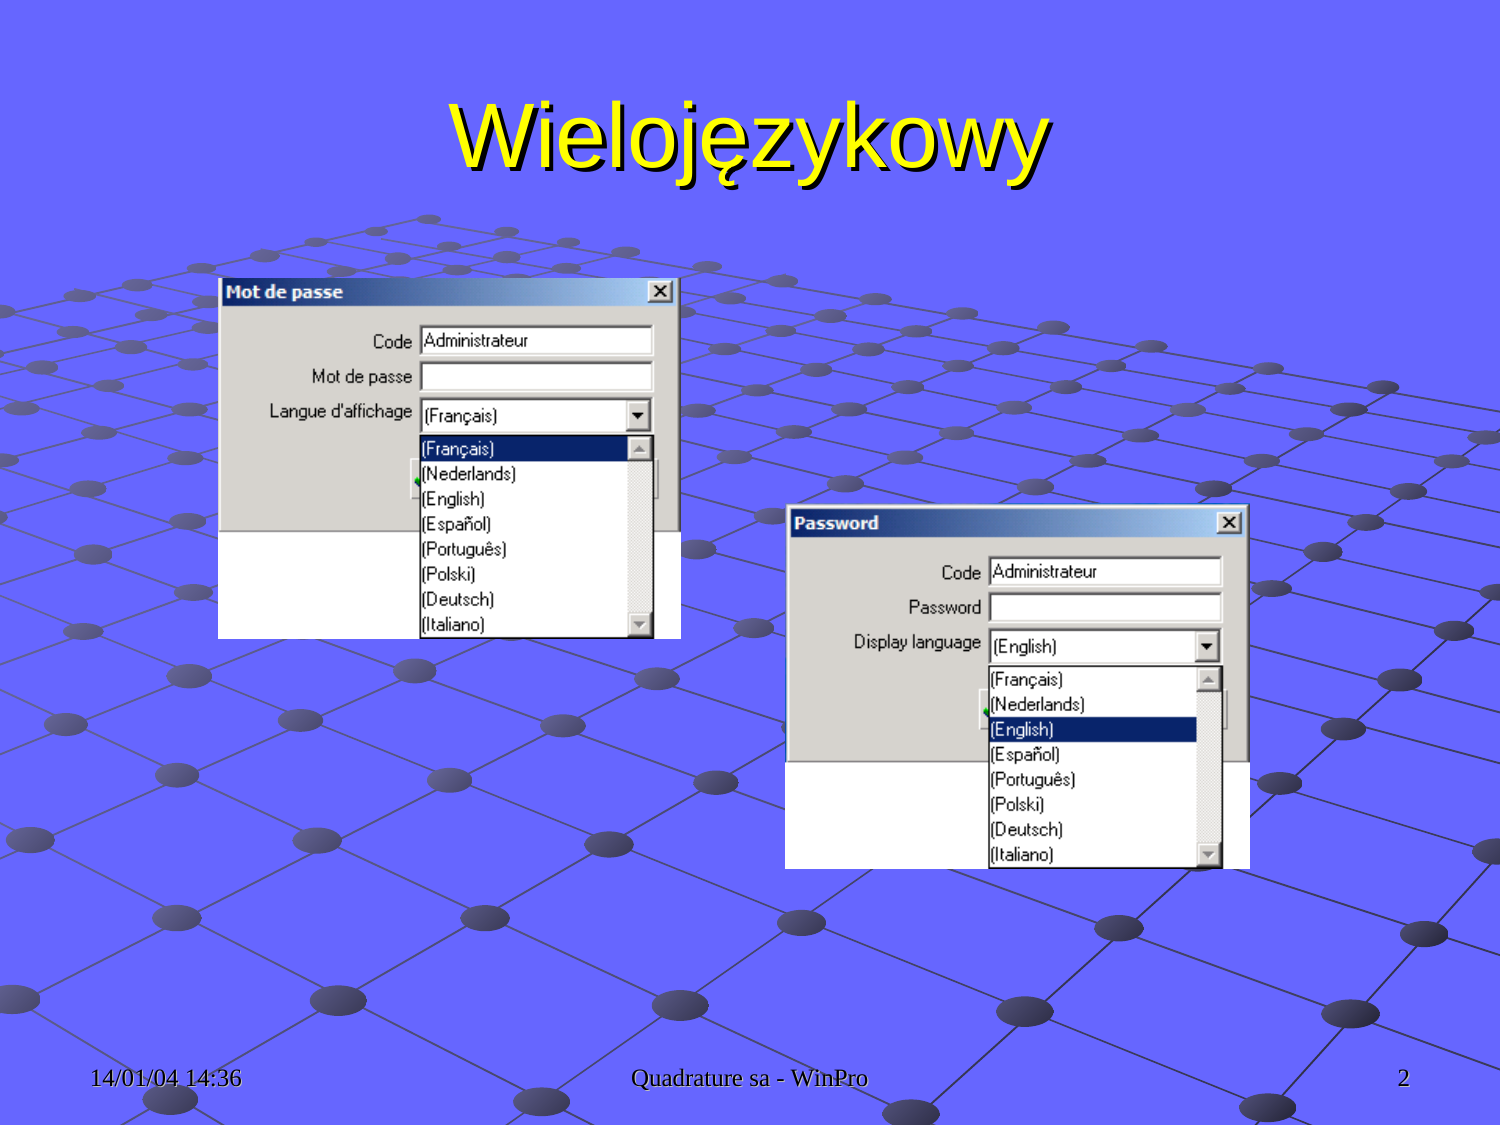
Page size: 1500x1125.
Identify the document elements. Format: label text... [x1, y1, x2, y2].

picture [785, 503, 1250, 869]
title Wielojęzykowy [75, 45, 1426, 233]
picture [218, 278, 681, 639]
